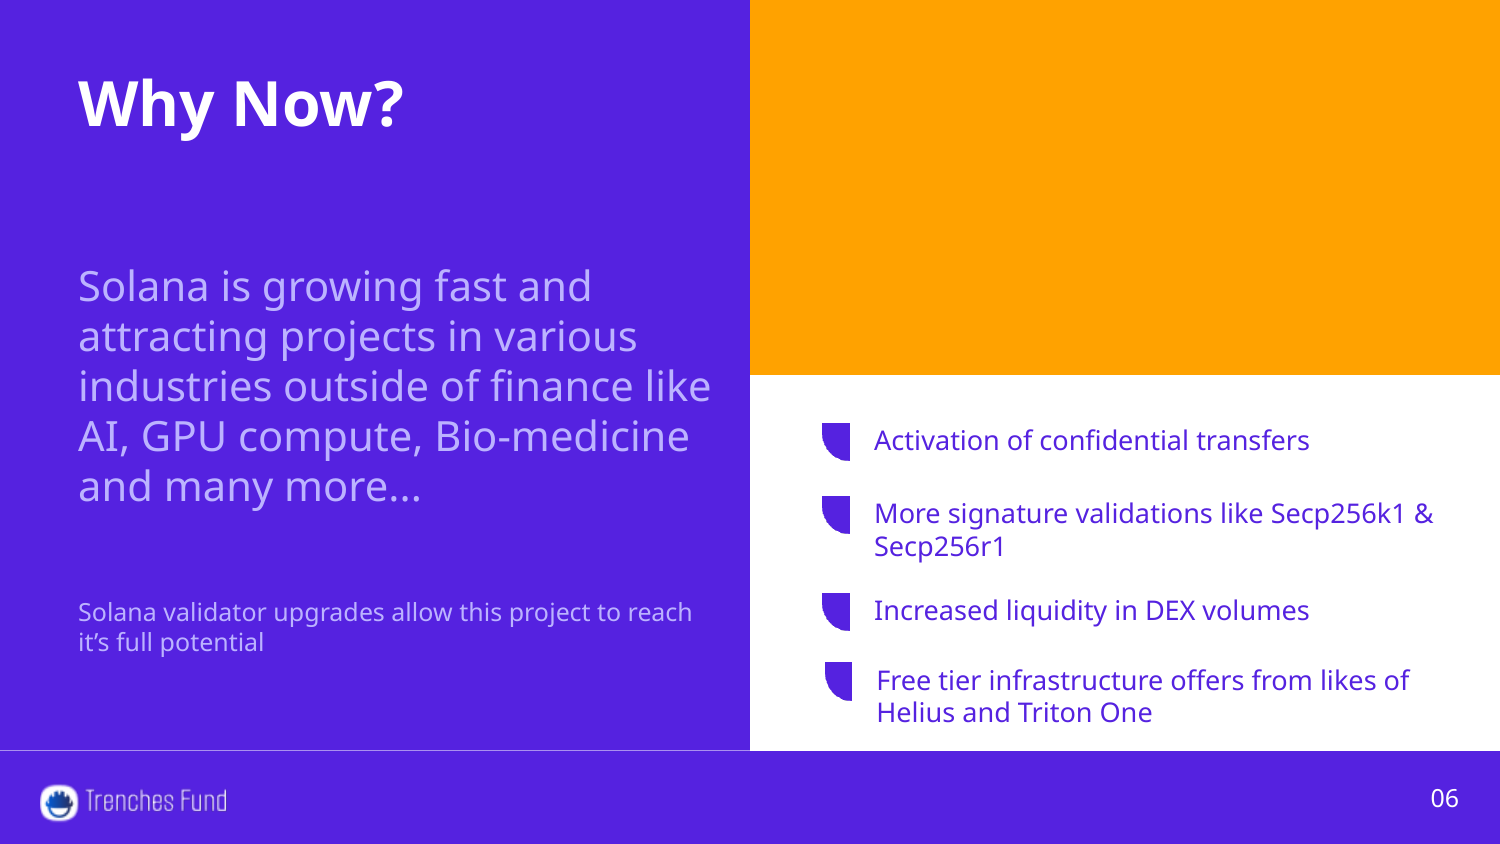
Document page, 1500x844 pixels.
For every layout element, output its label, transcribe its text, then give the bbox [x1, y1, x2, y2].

text_box Activation of confidential transfers [874, 423, 1443, 463]
text_box More signature validations like Secp256k1 & Secp256r1 [874, 496, 1443, 537]
text_box Increased liquidity in DEX volumes [874, 593, 1443, 634]
text_box Free tier infrastructure offers from likes of Helius and Triton One [876, 662, 1446, 703]
text_box Solana is growing fast and attracting projects in various industries outside of finance like AI, GPU compute, Bio-medicine and many more... [78, 259, 732, 386]
text_box 06 [1426, 782, 1464, 818]
text_box Why Now? [78, 63, 708, 153]
text_box Solana validator upgrades allow this project to reach it’s full potential [78, 596, 696, 633]
picture [0, 0, 1500, 844]
